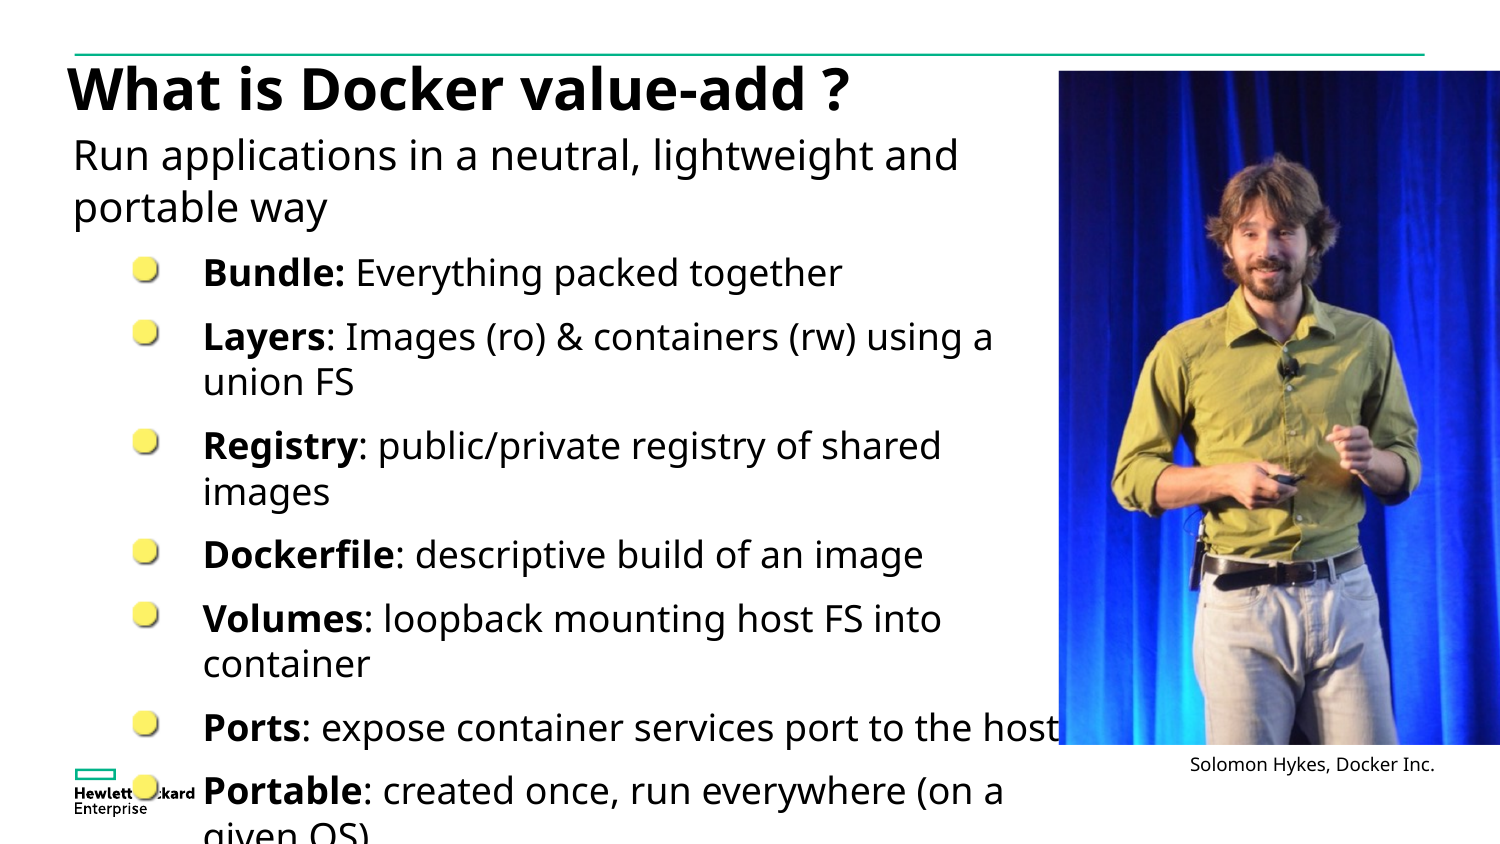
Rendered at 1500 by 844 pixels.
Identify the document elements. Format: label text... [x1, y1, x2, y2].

text_box Solomon Hykes, Docker Inc. [1175, 744, 1416, 783]
title What is Docker value-add ? [67, 35, 896, 146]
list Run applications in a neutral, lightweight and portable way Bundle: Everything packed together Layers: Images (ro) & containers (rw) using a union FS Registry: public/private registry of shared images Dockerfile: descriptive build of an image Volumes: loopback mounting host FS into container Ports: expose container services port to the host Portable: created once, run everywhere (on a given OS) Management: REST API/CLI Enterprise: Docker Enterprise (formerly DDC) [72, 129, 1077, 844]
picture [1058, 70, 1500, 745]
